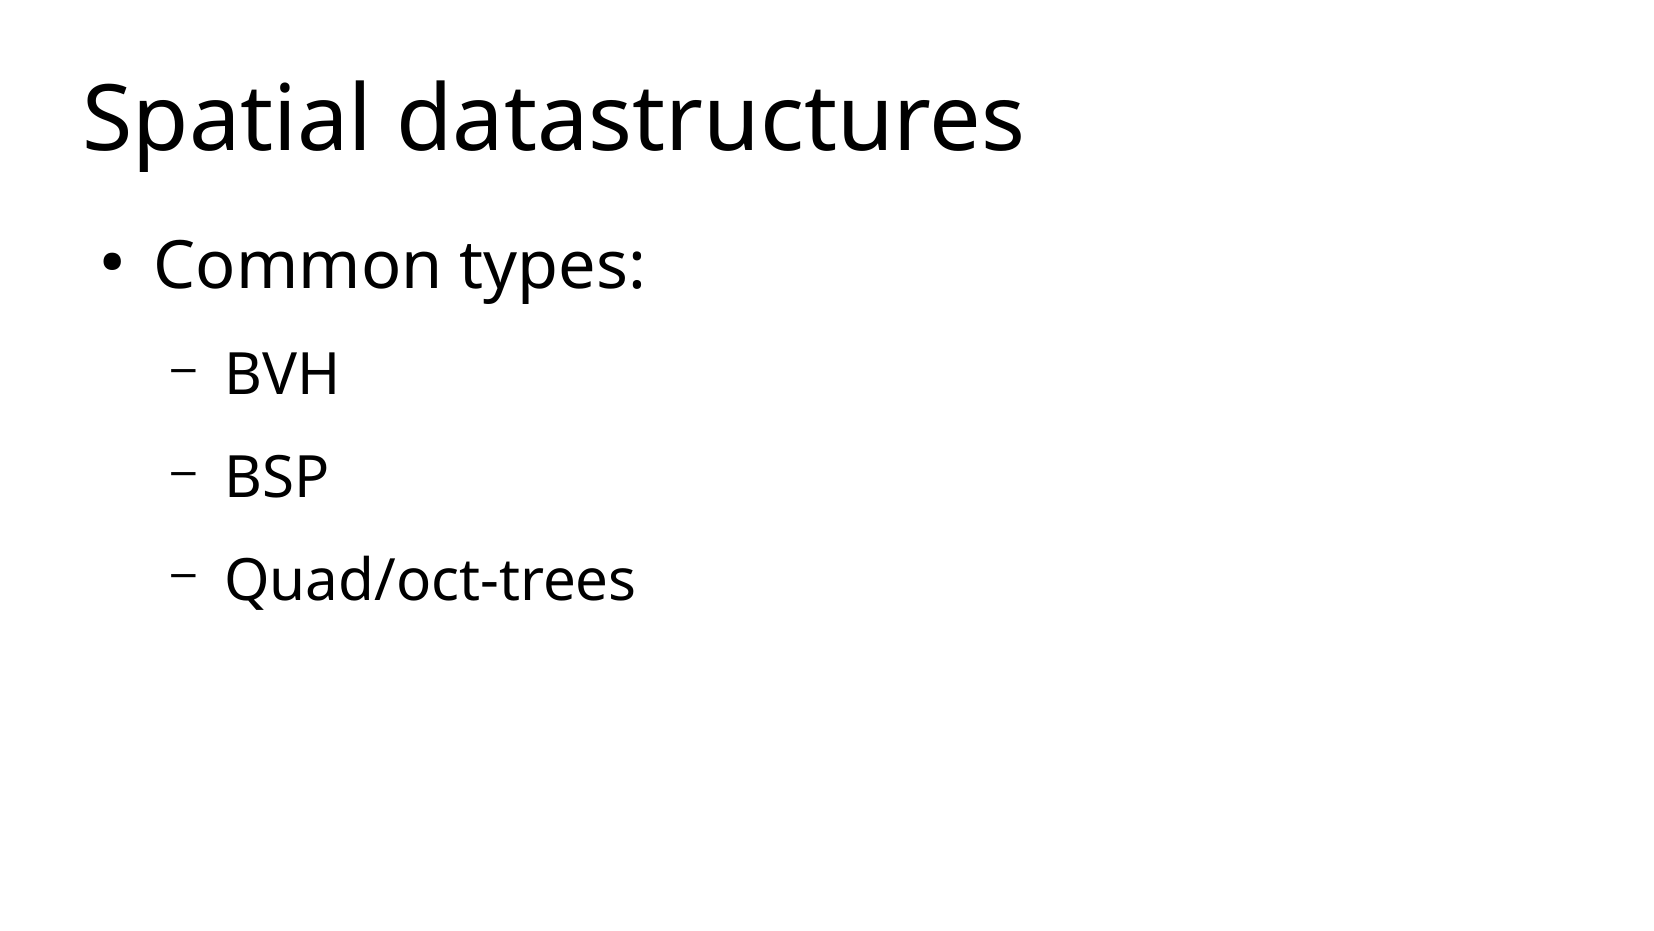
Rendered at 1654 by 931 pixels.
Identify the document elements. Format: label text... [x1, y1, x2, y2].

title Spatial datastructures [82, 37, 1571, 193]
list Common types: BVH BSP Quad/oct-trees [82, 217, 1571, 758]
